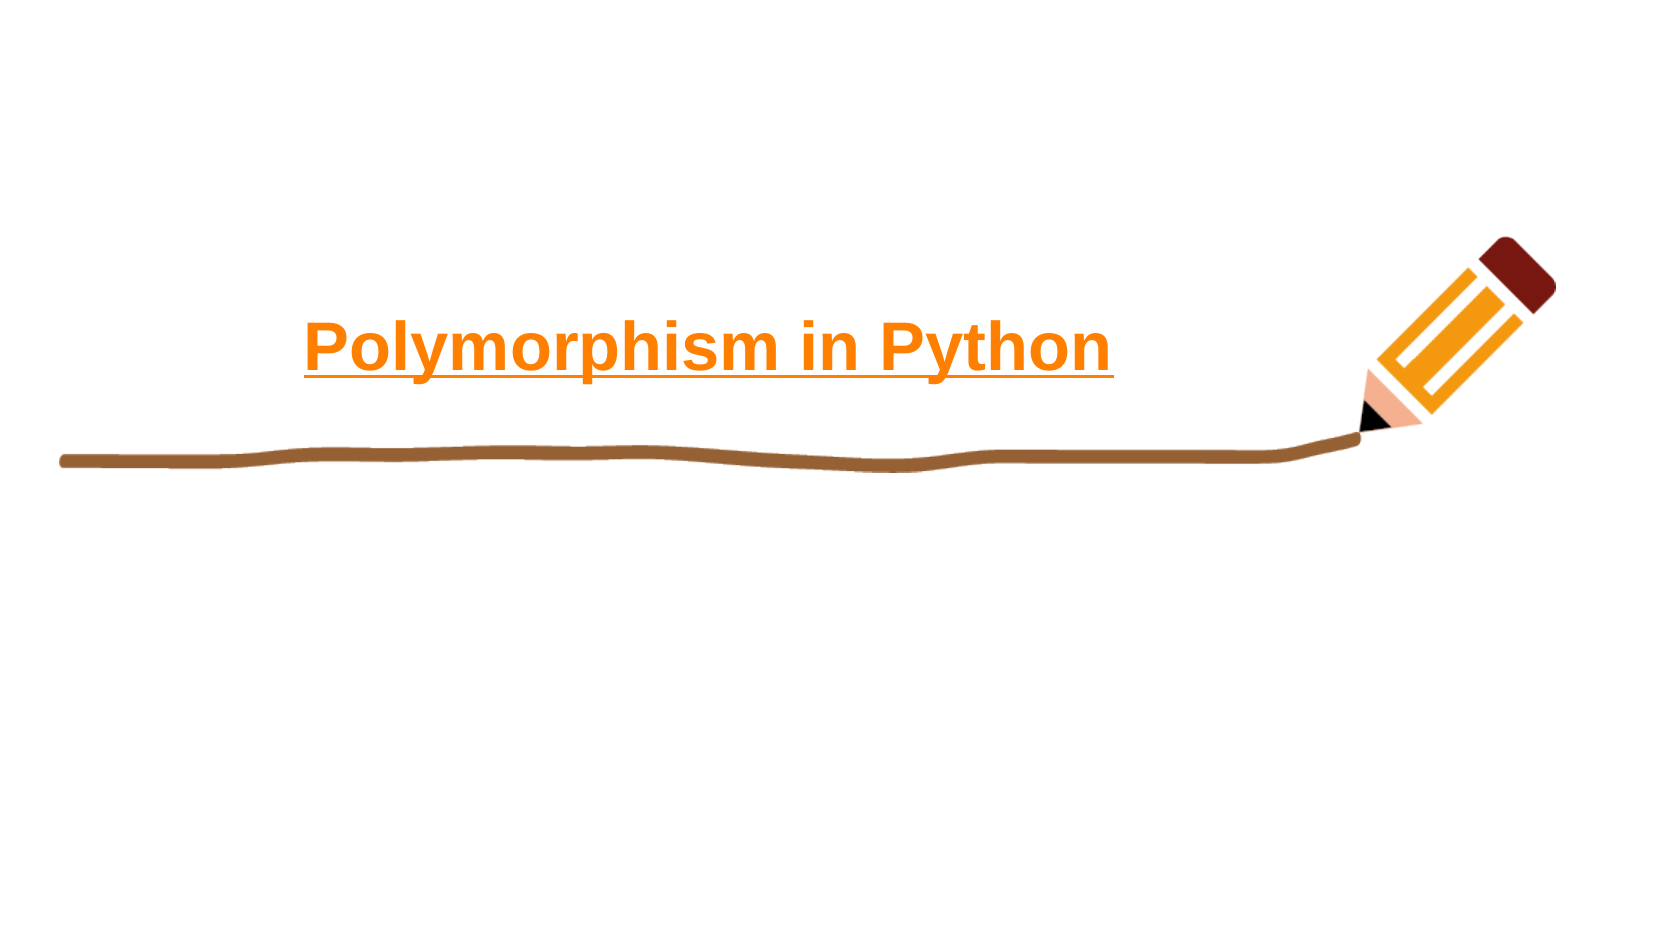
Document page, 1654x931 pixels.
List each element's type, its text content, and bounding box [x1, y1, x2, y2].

picture [59, 236, 1556, 473]
title Polymorphism in Python [88, 265, 1329, 429]
